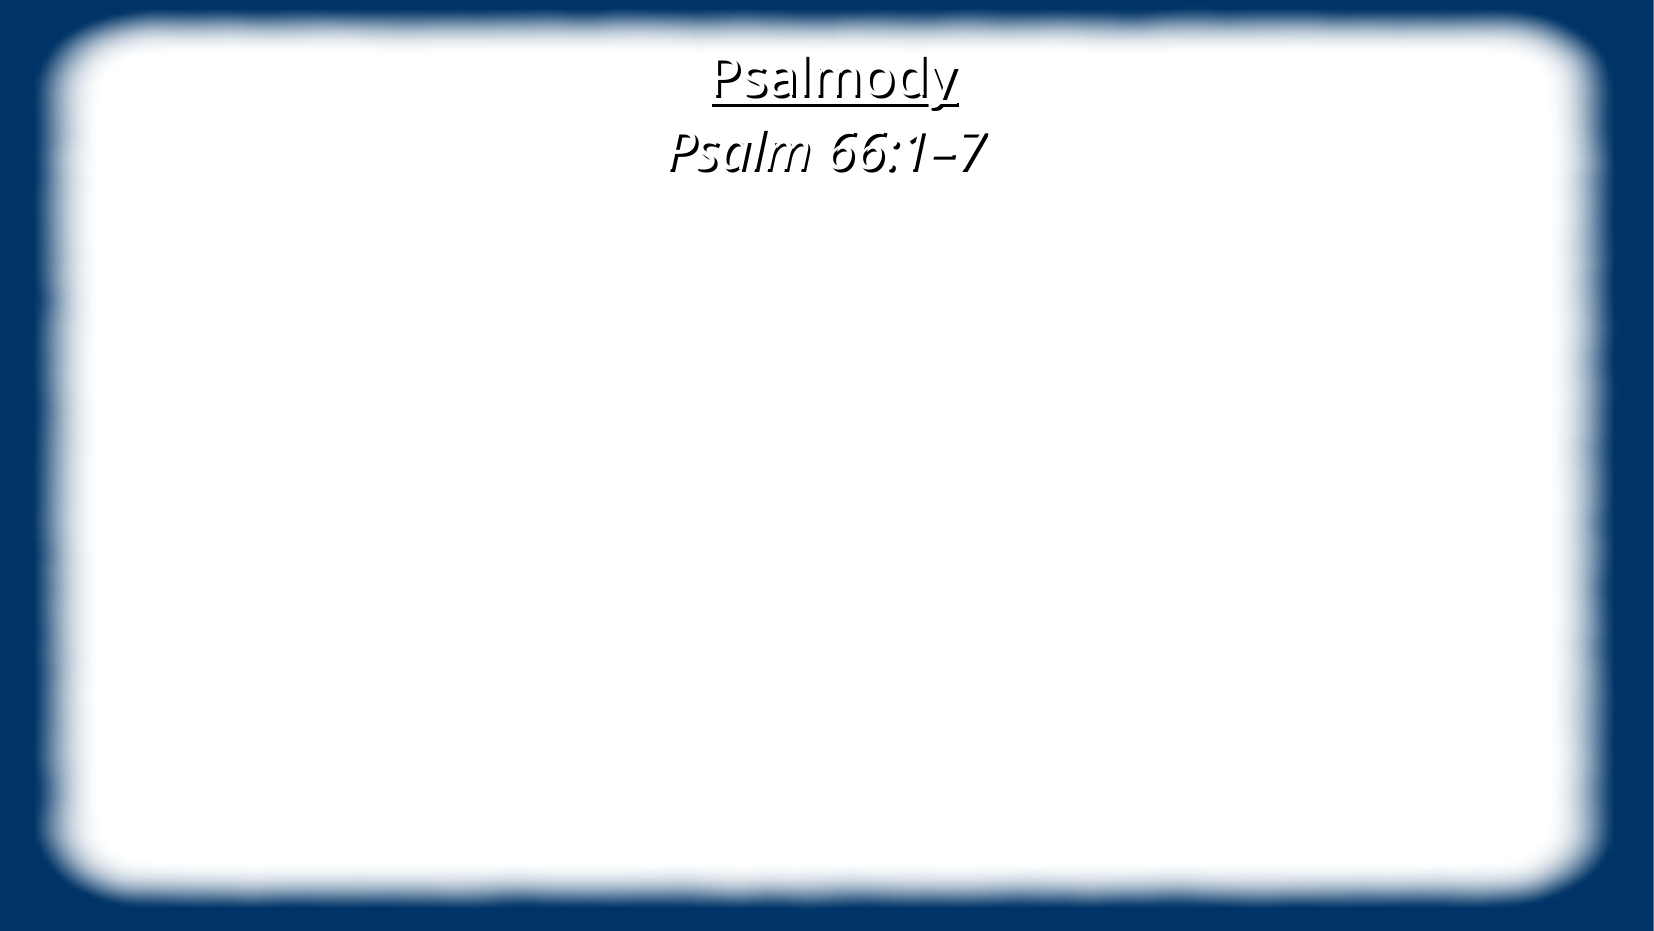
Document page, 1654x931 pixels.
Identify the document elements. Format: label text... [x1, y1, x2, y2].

picture [0, 0, 1654, 931]
text_box Psalmody Psalm 66:1–7 [90, 30, 1576, 189]
